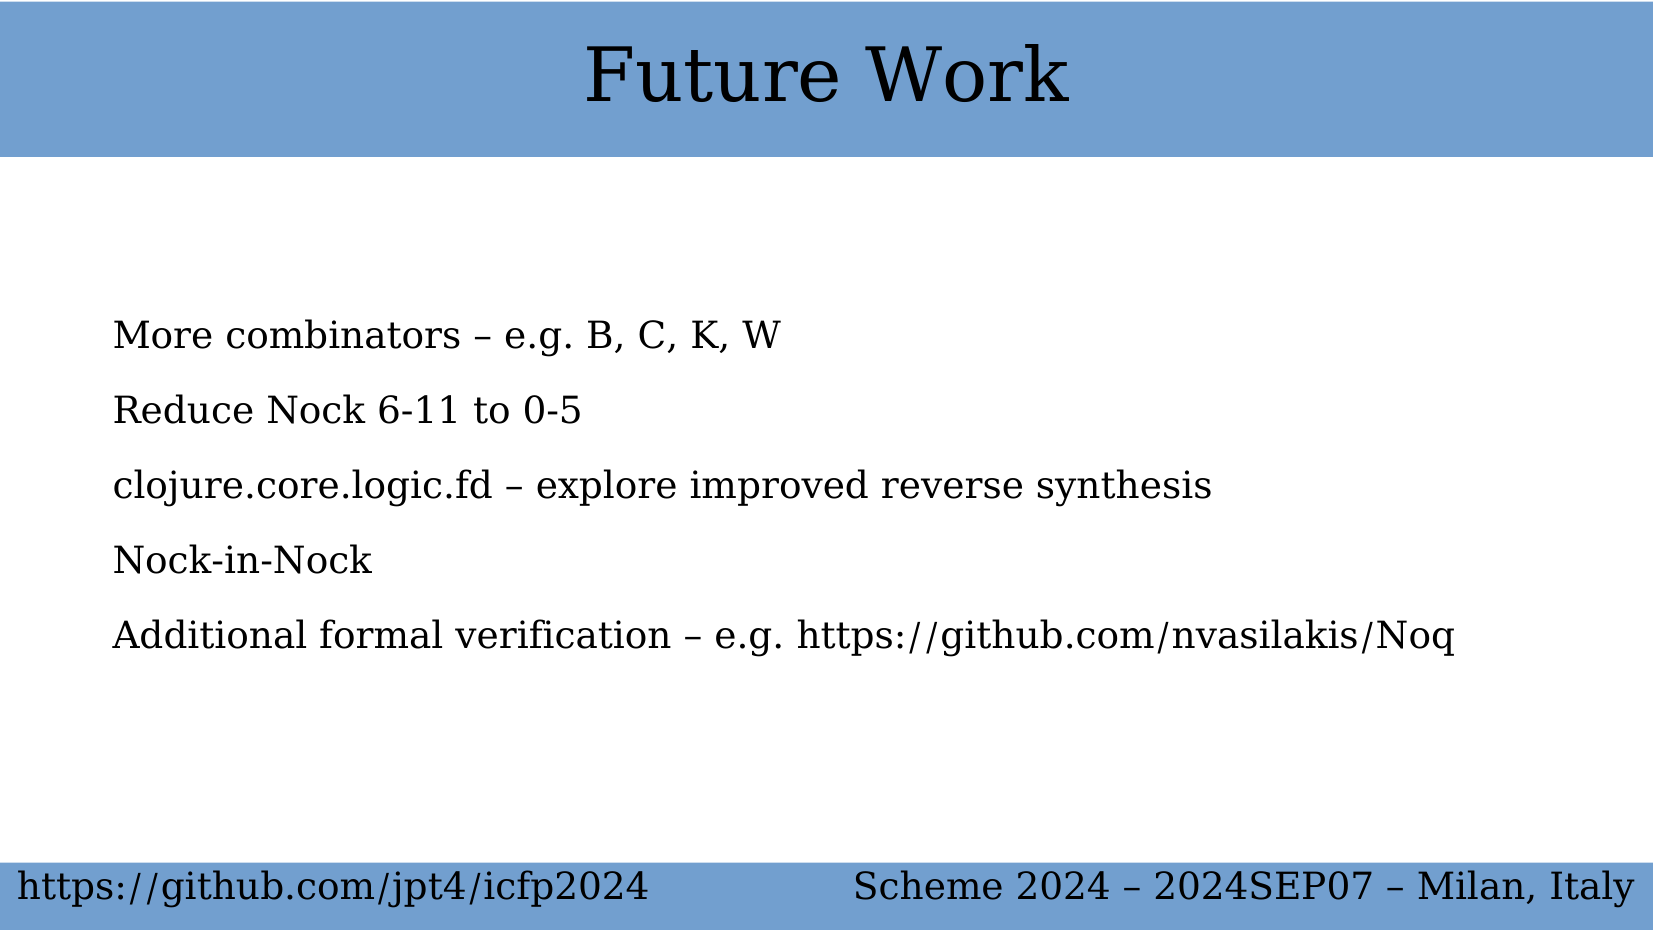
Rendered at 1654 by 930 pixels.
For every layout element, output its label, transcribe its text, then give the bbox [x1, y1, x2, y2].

text_box https://github.com/jpt4/icfp2024 Scheme 2024 – 2024SEP07 – Milan, Italy [0, 862, 1653, 930]
subtitle More combinators – e.g. B, C, K, W Reduce Nock 6-11 to 0-5 clojure.core.logic.fd – explore improved reverse synthesis Nock-in-Nock Additional formal verification – e.g. https://github.com/nvasilakis/Noq [112, 217, 1601, 757]
title Future Work [0, 1, 1653, 157]
